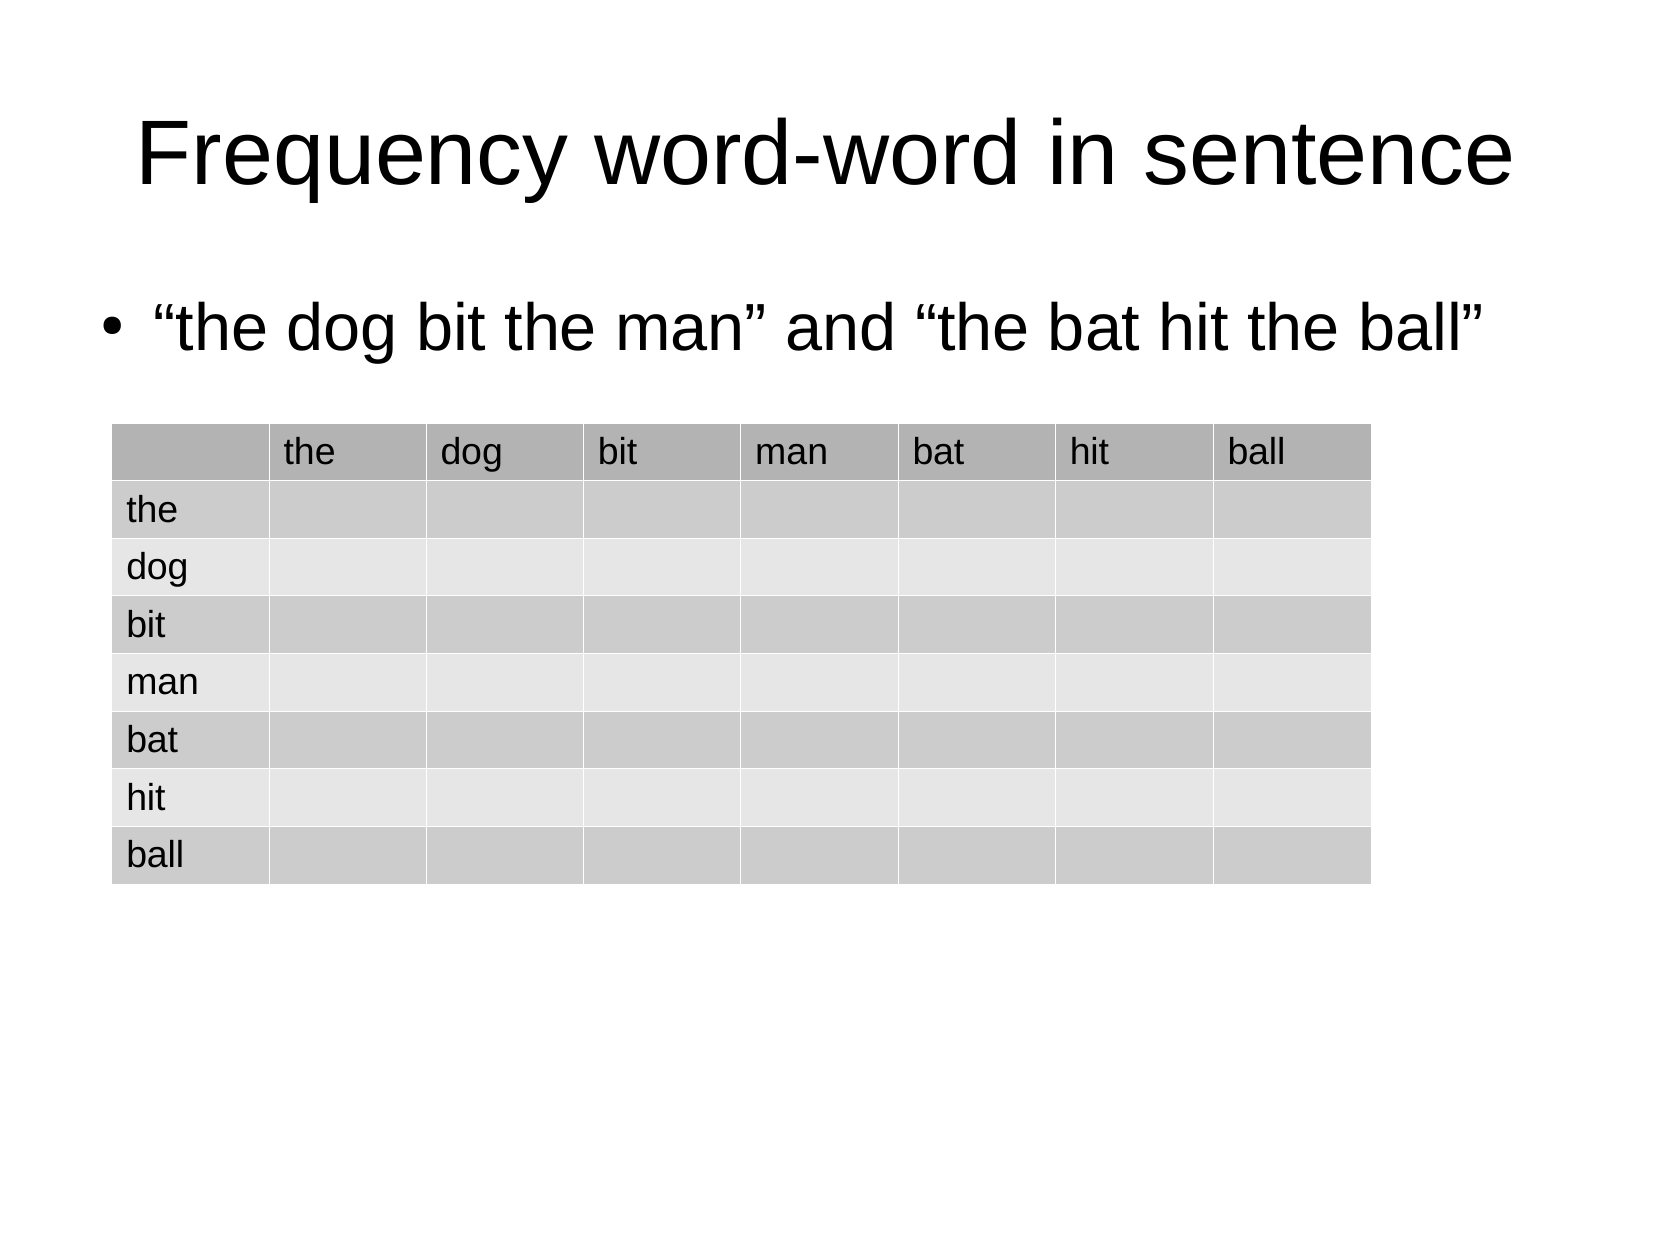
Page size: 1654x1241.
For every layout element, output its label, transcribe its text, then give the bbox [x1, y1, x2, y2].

table_cell [741, 596, 898, 653]
table_cell bit [112, 596, 269, 653]
table_cell [899, 481, 1055, 538]
table_cell [899, 539, 1055, 595]
table_cell [741, 769, 898, 826]
table_header dog [427, 424, 583, 480]
table_cell [899, 596, 1055, 653]
table_header ball [1214, 424, 1371, 480]
table_cell [584, 654, 740, 711]
table_cell dog [112, 539, 269, 595]
table_cell [741, 712, 898, 768]
table_cell [1214, 712, 1371, 768]
table_cell [741, 827, 898, 884]
table_cell [270, 712, 426, 768]
table_cell [584, 596, 740, 653]
table_cell [899, 712, 1055, 768]
table_cell [1214, 539, 1371, 595]
table_header the [270, 424, 426, 480]
table_cell [1056, 596, 1213, 653]
table_cell [1056, 712, 1213, 768]
table_cell [270, 769, 426, 826]
table_cell [899, 827, 1055, 884]
table_cell [1056, 539, 1213, 595]
table_cell [1214, 596, 1371, 653]
table_cell [584, 827, 740, 884]
table_cell [270, 539, 426, 595]
title Frequency word-word in sentence [82, 49, 1571, 257]
table_cell [741, 481, 898, 538]
table_cell [1214, 654, 1371, 711]
table_cell [899, 769, 1055, 826]
table_cell [427, 481, 583, 538]
table_cell [1214, 769, 1371, 826]
list “the dog bit the man” and “the bat hit the ball” [82, 290, 1571, 1010]
table_cell [899, 654, 1055, 711]
table_cell [1214, 827, 1371, 884]
table_cell [270, 654, 426, 711]
table_cell [427, 769, 583, 826]
table_cell [584, 539, 740, 595]
table_cell [427, 712, 583, 768]
table_header bat [899, 424, 1055, 480]
table_cell [427, 596, 583, 653]
table_cell [270, 596, 426, 653]
table_cell hit [112, 769, 269, 826]
table_header man [741, 424, 898, 480]
table_cell [1056, 769, 1213, 826]
table_cell [1056, 827, 1213, 884]
table_cell [1214, 481, 1371, 538]
table_cell [1056, 654, 1213, 711]
table_cell [584, 481, 740, 538]
table_cell man [112, 654, 269, 711]
table_cell [741, 539, 898, 595]
table_cell [1056, 481, 1213, 538]
table_cell [427, 827, 583, 884]
table_header [112, 424, 269, 480]
table_header bit [584, 424, 740, 480]
table_cell [427, 539, 583, 595]
table_cell [427, 654, 583, 711]
table_cell [270, 481, 426, 538]
table_cell the [112, 481, 269, 538]
table_cell [584, 712, 740, 768]
table_cell [741, 654, 898, 711]
table_cell [584, 769, 740, 826]
table_cell ball [112, 827, 269, 884]
table_cell [270, 827, 426, 884]
table_cell bat [112, 712, 269, 768]
table_header hit [1056, 424, 1213, 480]
